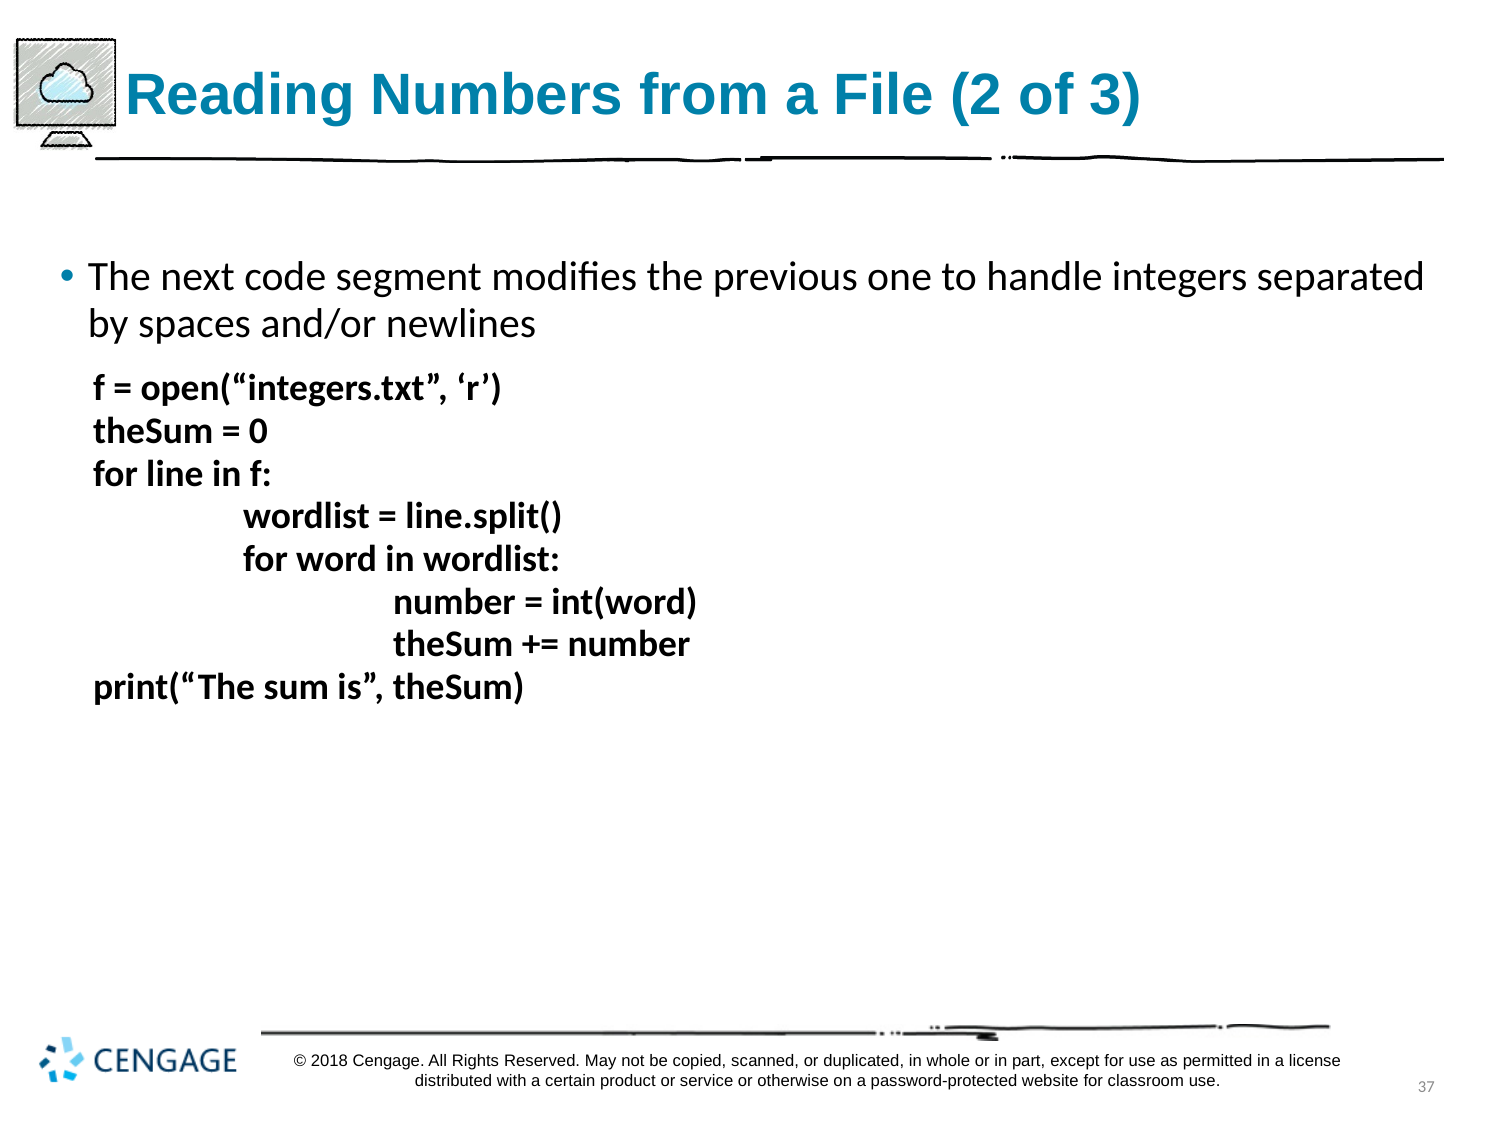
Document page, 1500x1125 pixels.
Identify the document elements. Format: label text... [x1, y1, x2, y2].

picture [13, 36, 117, 151]
title Reading Numbers from a File (2 of 3) [125, 55, 1442, 127]
list f = open(“integers.txt”, ‘r’) theSum = 0 for line in f: wordlist = line.split() for word in wordlist: number = int(word) theSum += number print(“The sum is”, theSum) [55, 366, 1437, 712]
list The next code segment modifies the previous one to handle integers separated by spaces and/or newlines [59, 252, 1441, 349]
picture [154, 155, 1444, 163]
picture [261, 1024, 1331, 1041]
footer © 2018 Cengage. All Rights Reserved. May not be copied, scanned, or duplicated, in whole or in part, except for use as permitted in a license distributed with a certain product or service or otherwise on a password-protected website for classroom use. [262, 1049, 1375, 1090]
picture [19, 1023, 249, 1095]
